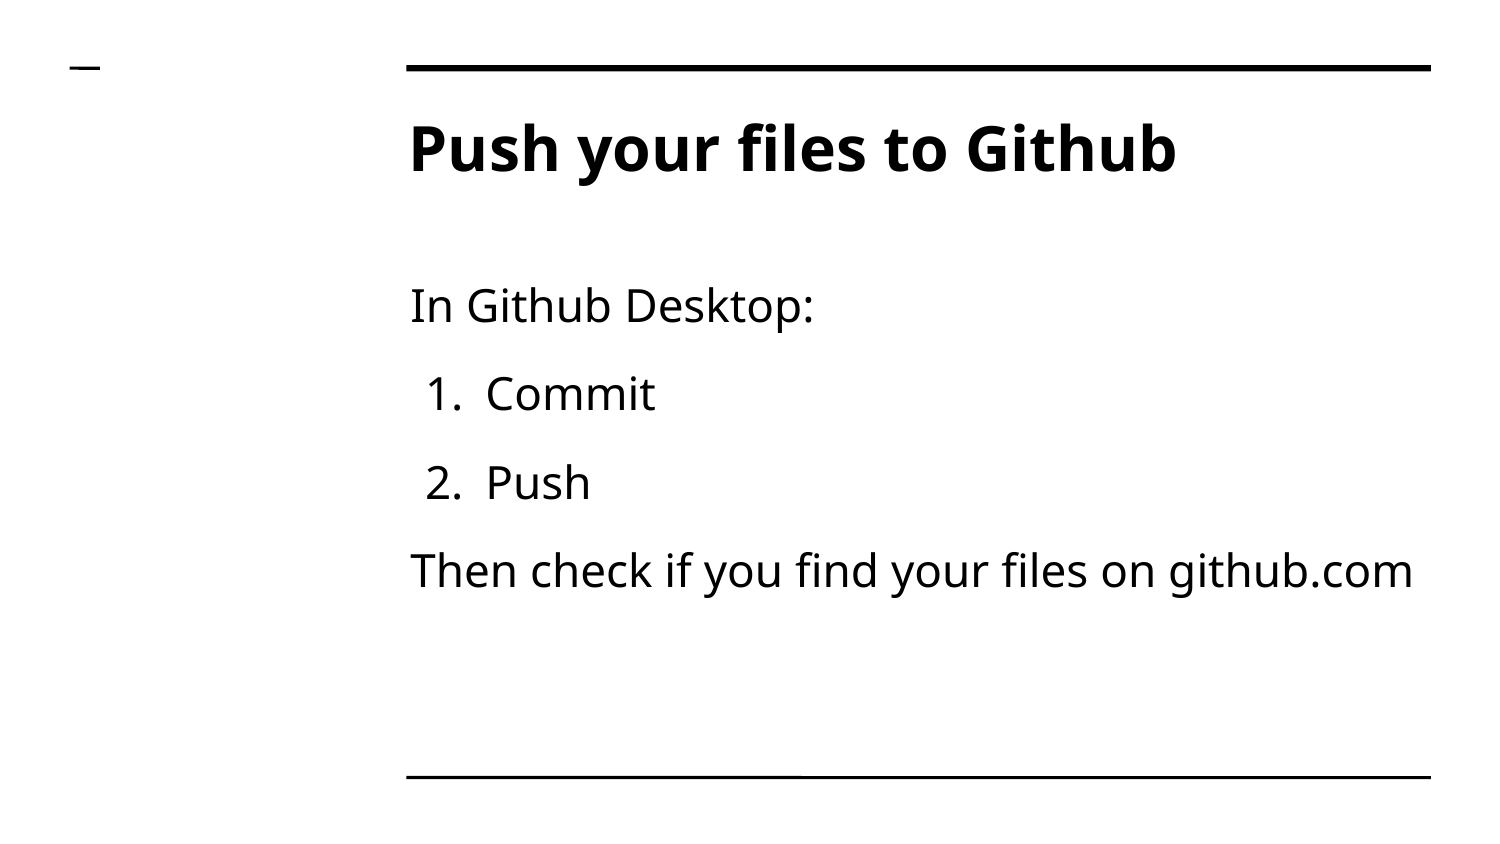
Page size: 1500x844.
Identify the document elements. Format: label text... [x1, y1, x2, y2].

list In Github Desktop: Commit Push Then check if you find your files on github.com [395, 261, 1433, 755]
title Push your files to Github [393, 94, 1431, 199]
